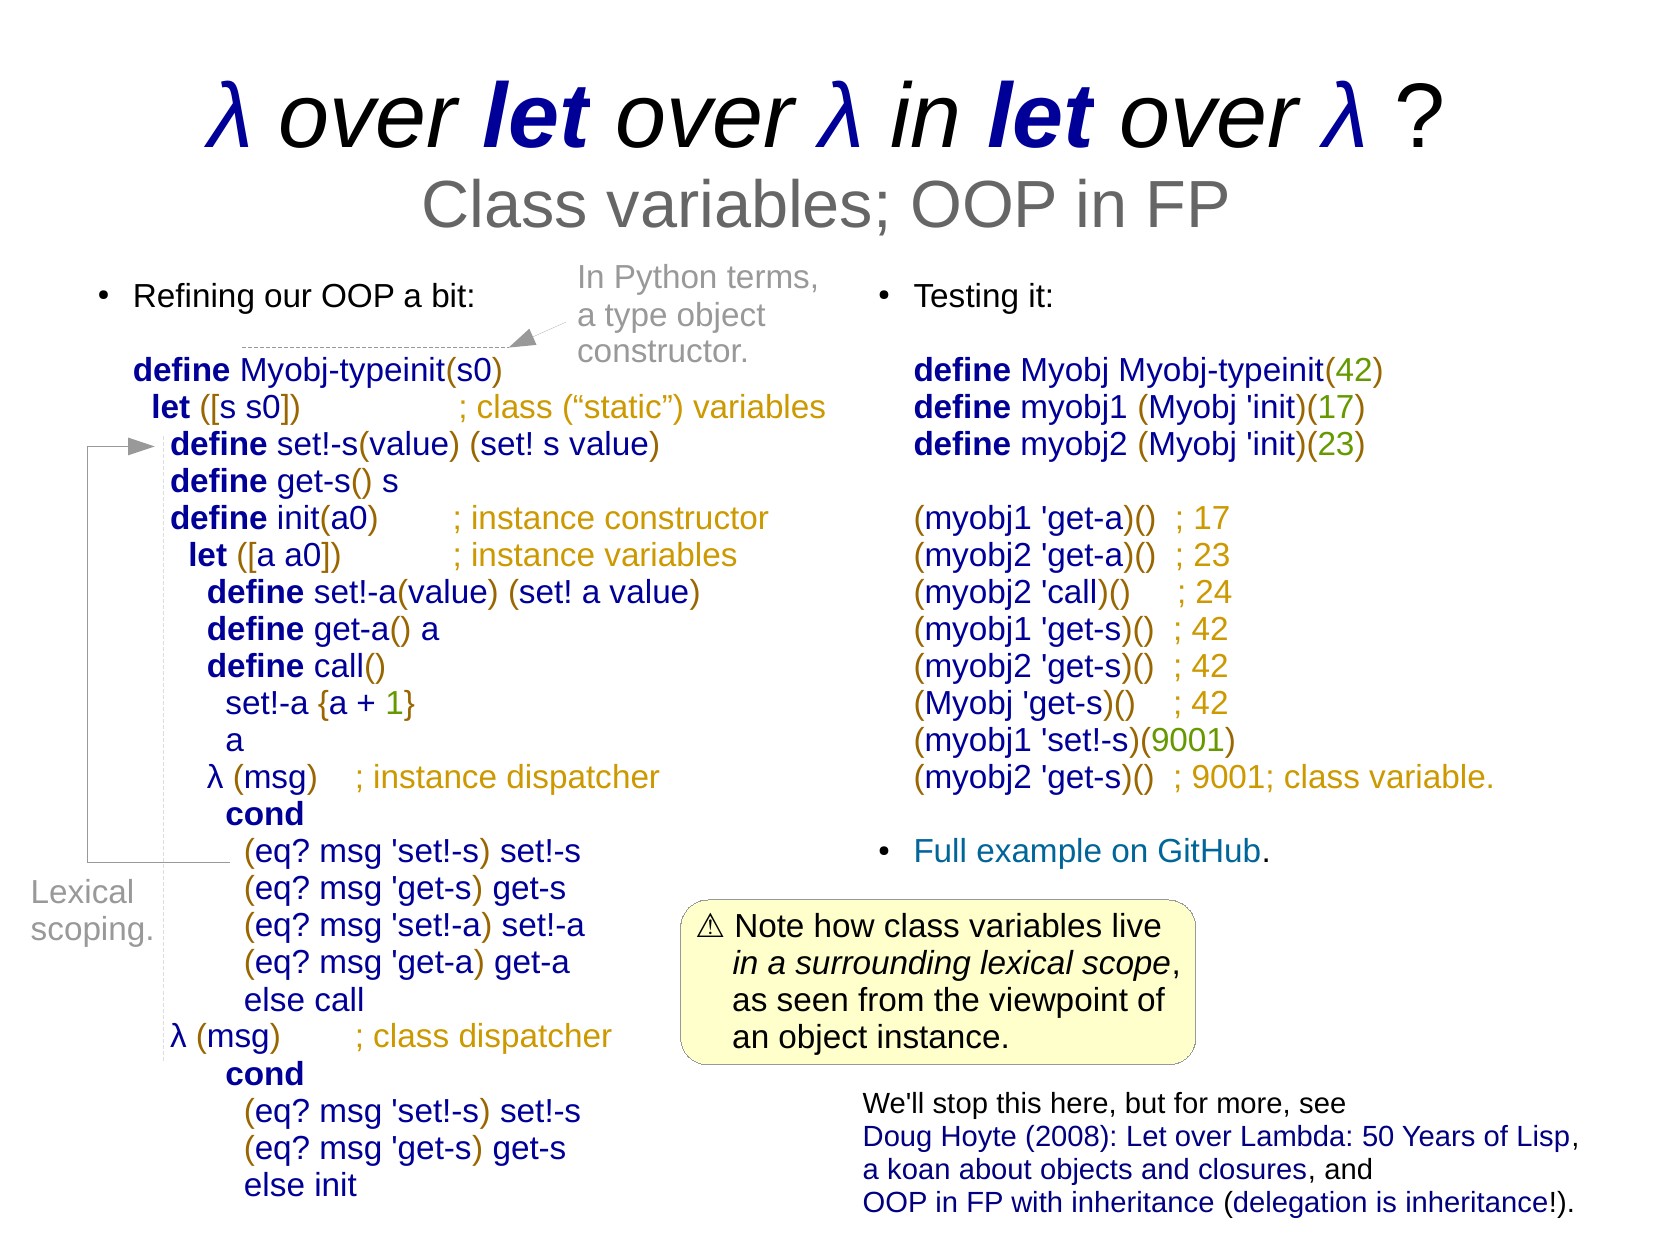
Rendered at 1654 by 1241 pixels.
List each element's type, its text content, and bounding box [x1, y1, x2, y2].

text_box In Python terms, a type object constructor. [562, 251, 835, 379]
text_box ⚠ Note how class variables live in a surrounding lexical scope, as seen from the viewpoint of an object instance. [680, 900, 1196, 1065]
text_box We'll stop this here, but for more, see Doug Hoyte (2008): Let over Lambda: 50 Years of Lisp, a koan about objects and closures, and OOP in FP with inheritance (delegation is inheritance!). [847, 1080, 1595, 1226]
text_box Refining our OOP a bit: define Myobj-typeinit(s0) let ([s s0]) ; class (“static”) variables define set!-s(value) (set! s value) define get-s() s define init(a0) ; instance constructor let ([a a0]) ; instance variables define set!-a(value) (set! a value) define get-a() a define call() set!-a {a + 1} a λ (msg) ; instance dispatcher cond (eq? msg 'set!-s) set!-s (eq? msg 'get-s) get-s (eq? msg 'set!-a) set!-a (eq? msg 'get-a) get-a else call λ (msg) ; class dispatcher cond (eq? msg 'set!-s) set!-s (eq? msg 'get-s) get-s else init [82, 270, 866, 1241]
title λ over let over λ in let over λ ? Class variables; OOP in FP [82, 49, 1571, 257]
text_box Testing it: define Myobj Myobj-typeinit(42) define myobj1 (Myobj 'init)(17) define myobj2 (Myobj 'init)(23) (myobj1 'get-a)() ; 17 (myobj2 'get-a)() ; 23 (myobj2 'call)() ; 24 (myobj1 'get-s)() ; 42 (myobj2 'get-s)() ; 42 (Myobj 'get-s)() ; 42 (myobj1 'set!-s)(9001) (myobj2 'get-s)() ; 9001; class variable. Full example on GitHub. [863, 270, 1597, 1194]
text_box Lexical scoping. [15, 866, 170, 957]
